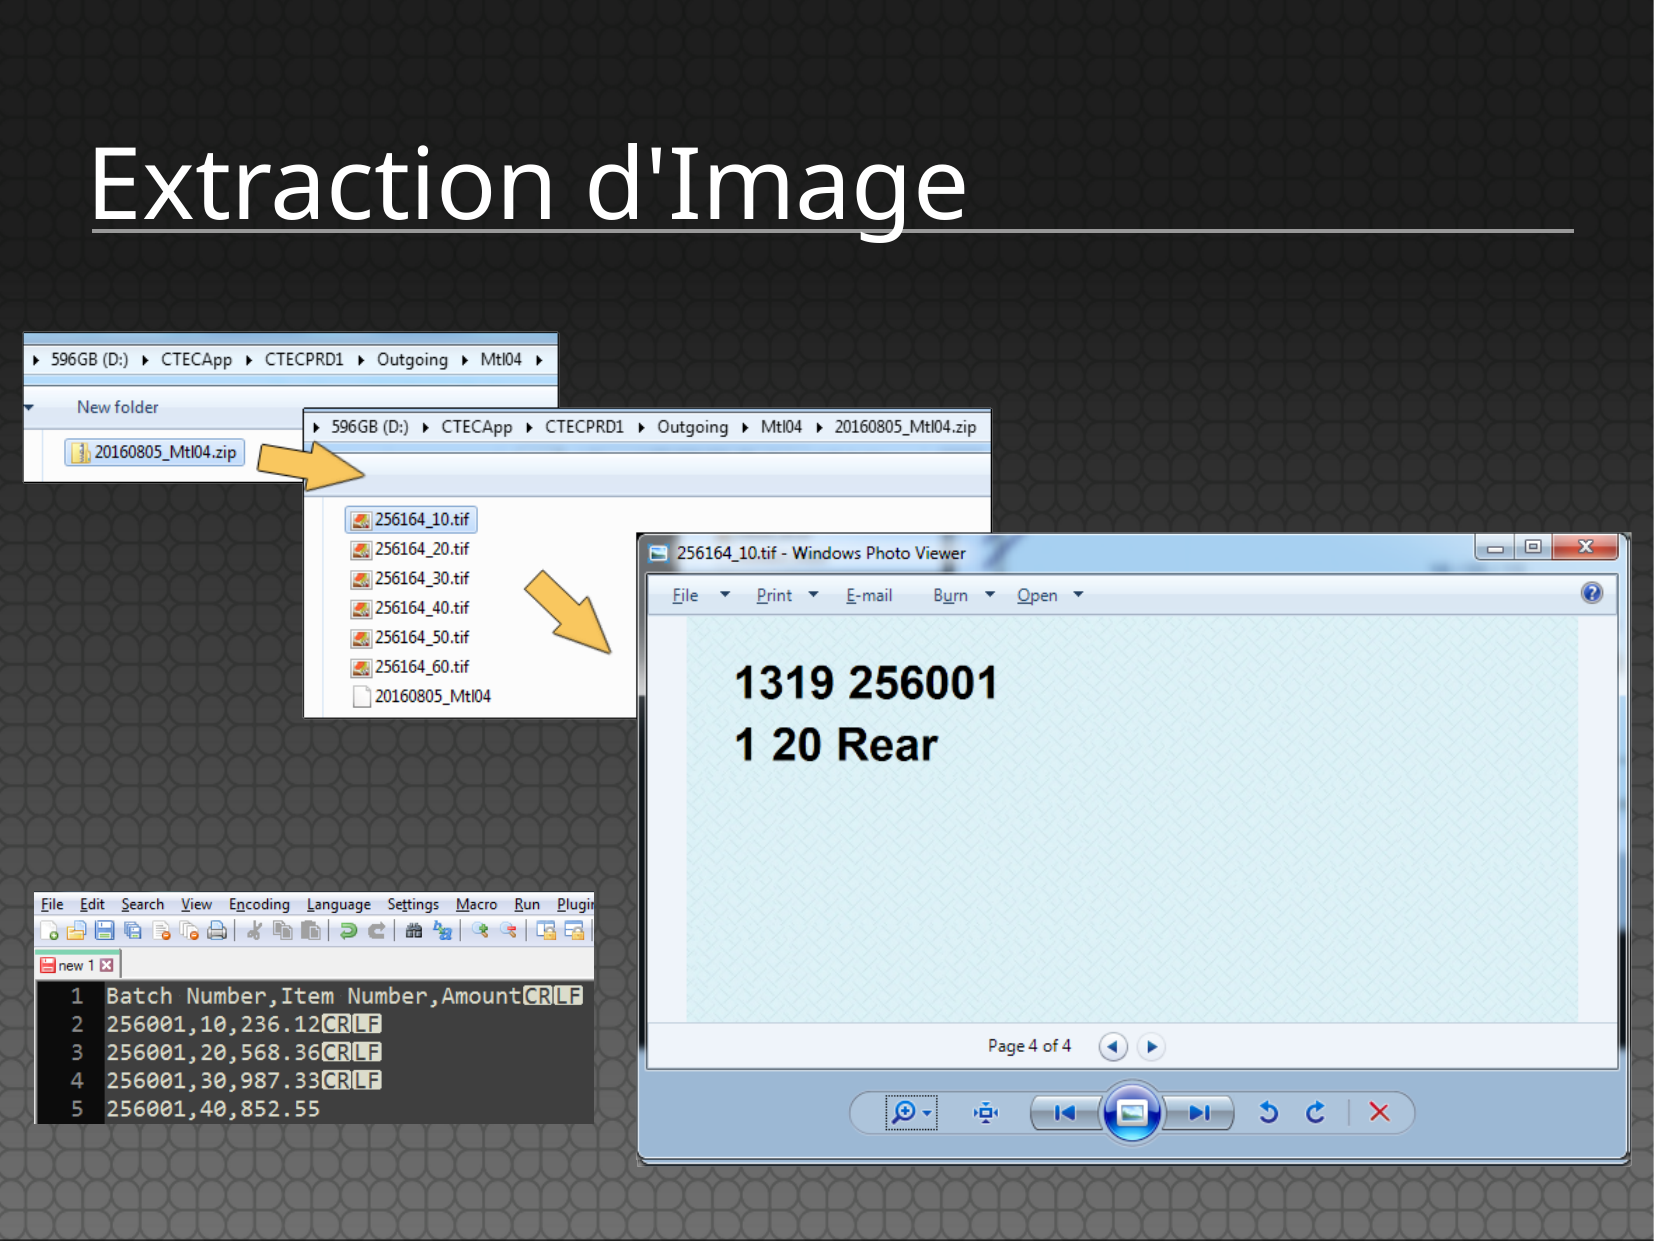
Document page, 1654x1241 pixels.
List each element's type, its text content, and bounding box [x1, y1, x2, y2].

title Extraction d'Image [86, 112, 1576, 249]
picture [0, 0, 1654, 1241]
